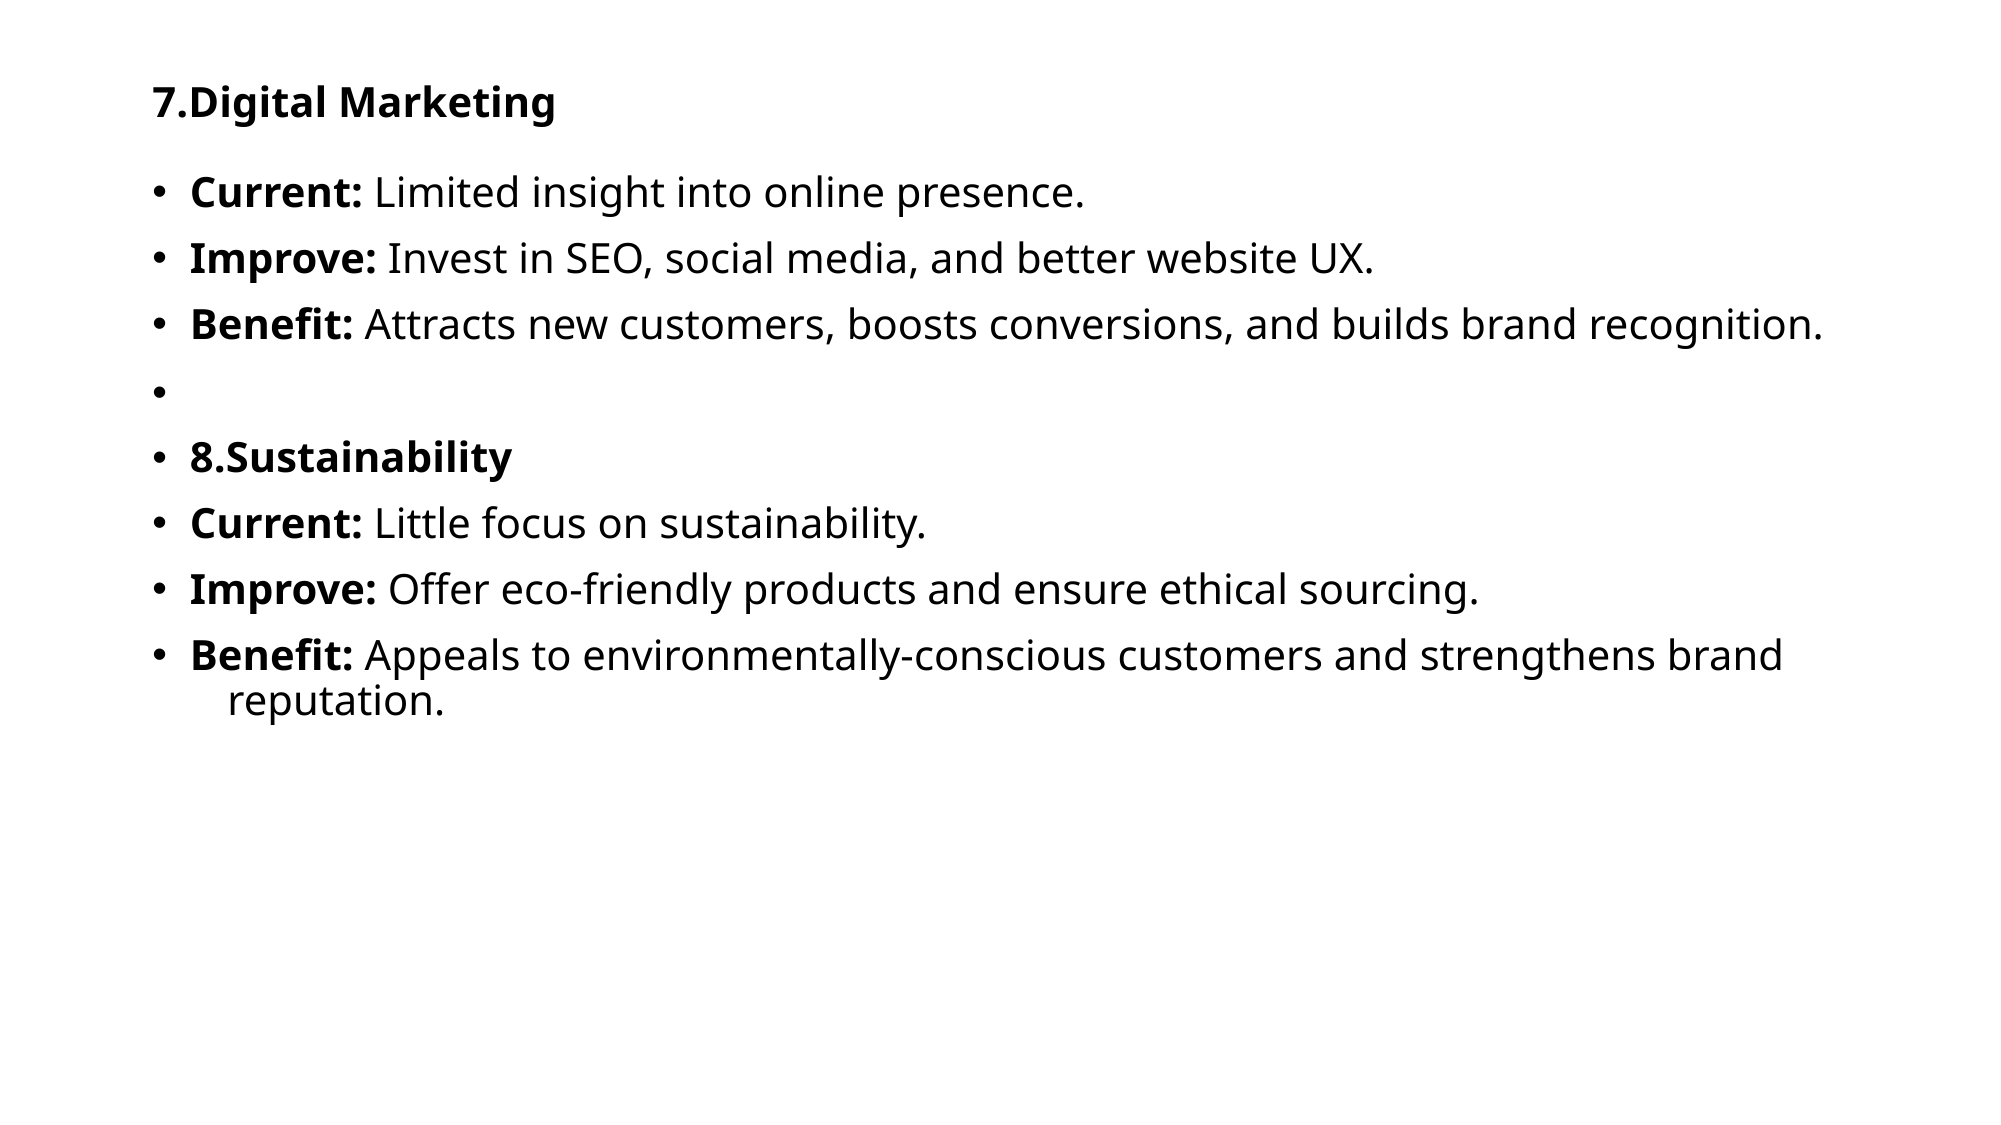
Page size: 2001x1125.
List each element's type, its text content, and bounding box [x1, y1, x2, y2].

list Current: Limited insight into online presence. Improve: Invest in SEO, social media, and better website UX. Benefit: Attracts new customers, boosts conversions, and builds brand recognition. 8.Sustainability Current: Little focus on sustainability. Improve: Offer eco-friendly products and ensure ethical sourcing. Benefit: Appeals to environmentally-conscious customers and strengthens brand reputation. [137, 164, 1863, 1014]
title 7.Digital Marketing [137, 59, 1863, 149]
